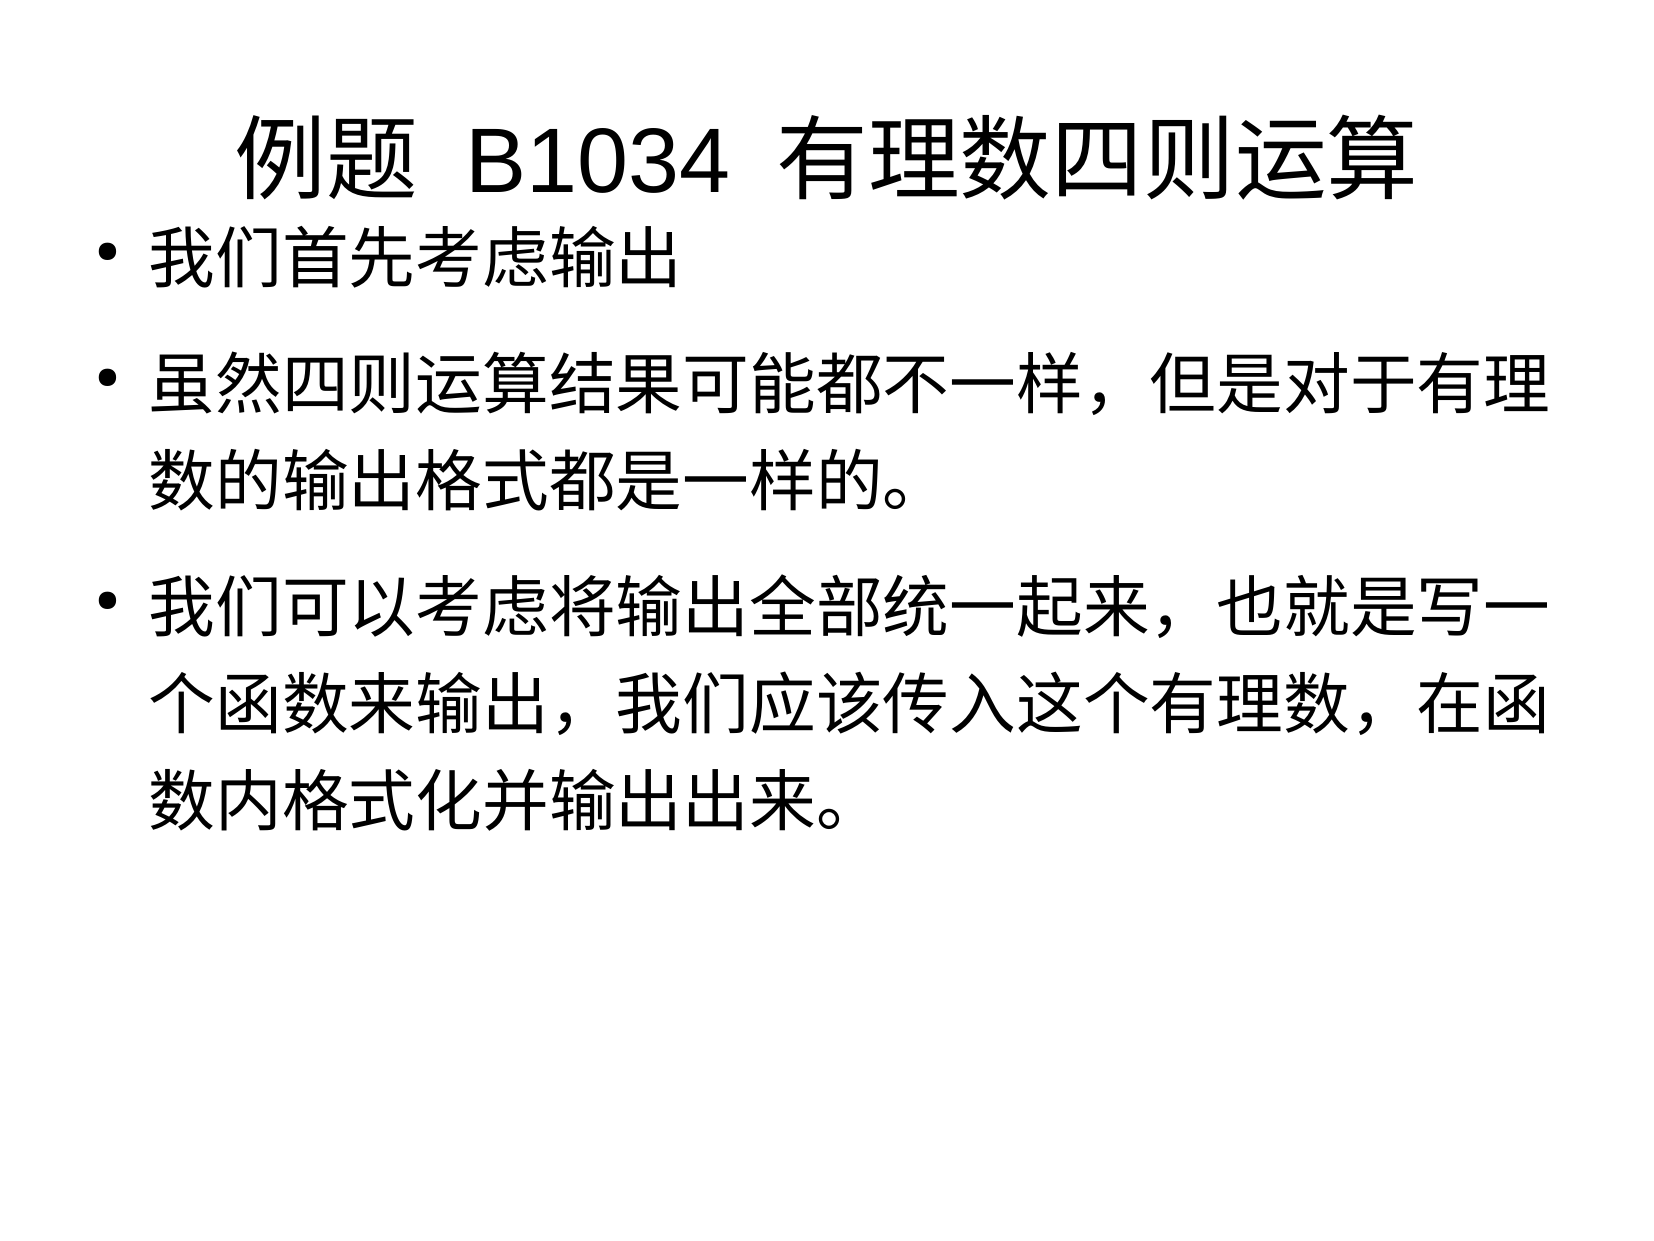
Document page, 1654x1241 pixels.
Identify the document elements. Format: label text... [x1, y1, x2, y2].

title 例题 B1034 有理数四则运算 [82, 49, 1571, 257]
list 我们首先考虑输出 虽然四则运算结果可能都不一样，但是对于有理数的输出格式都是一样的。 我们可以考虑将输出全部统一起来，也就是写一个函数来输出，我们应该传入这个有理数，在函数内格式化并输出出来。 [77, 204, 1566, 1241]
